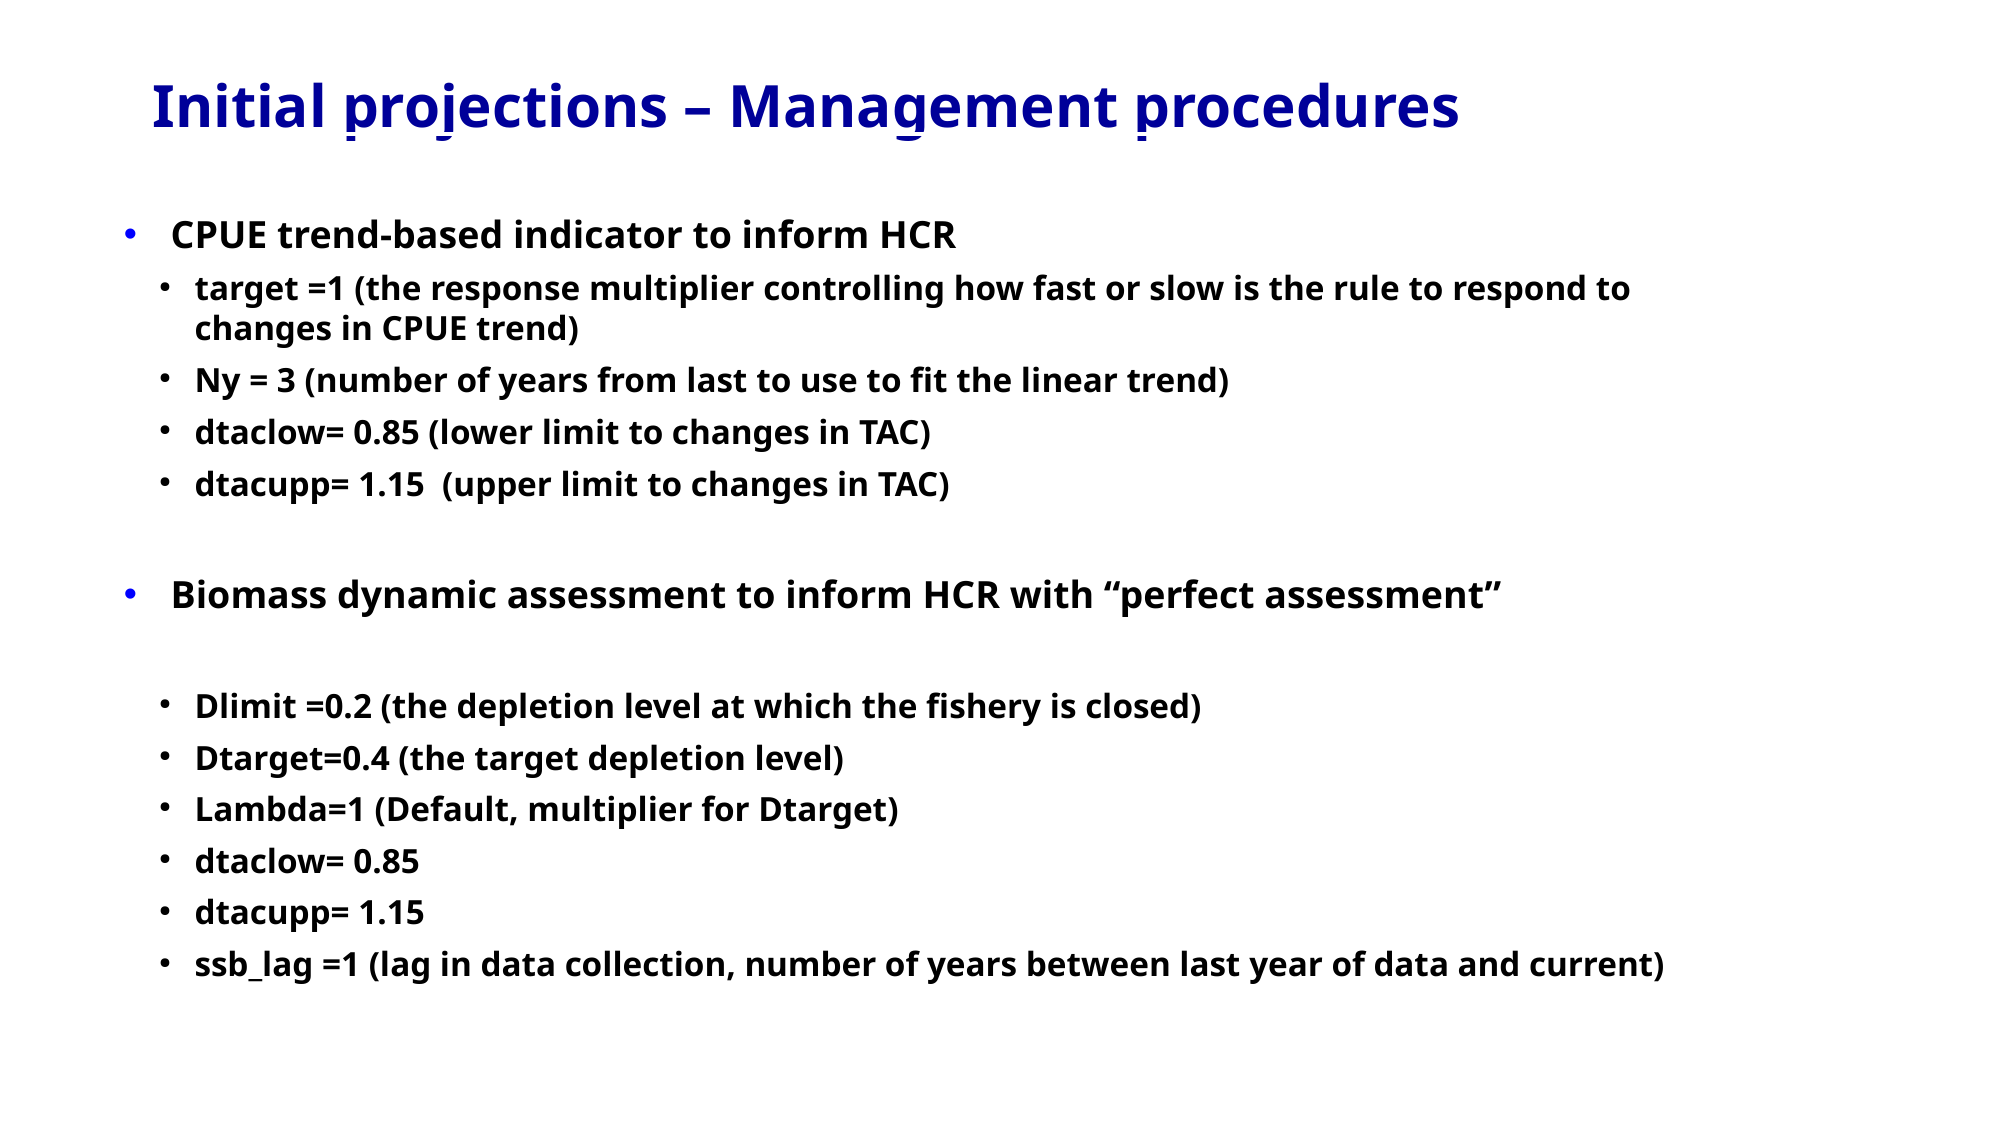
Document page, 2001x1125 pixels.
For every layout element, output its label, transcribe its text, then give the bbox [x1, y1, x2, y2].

text_box CPUE trend-based indicator to inform HCR target =1 (the response multiplier controlling how fast or slow is the rule to respond to changes in CPUE trend) Ny = 3 (number of years from last to use to fit the linear trend) dtaclow= 0.85 (lower limit to changes in TAC) dtacupp= 1.15 (upper limit to changes in TAC) Biomass dynamic assessment to inform HCR with “perfect assessment” Dlimit =0.2 (the depletion level at which the fishery is closed) Dtarget=0.4 (the target depletion level) Lambda=1 (Default, multiplier for Dtarget) dtaclow= 0.85 dtacupp= 1.15 ssb_lag =1 (lag in data collection, number of years between last year of data and current) [108, 203, 1772, 815]
text_box Initial projections – Management procedures [137, 0, 1863, 218]
